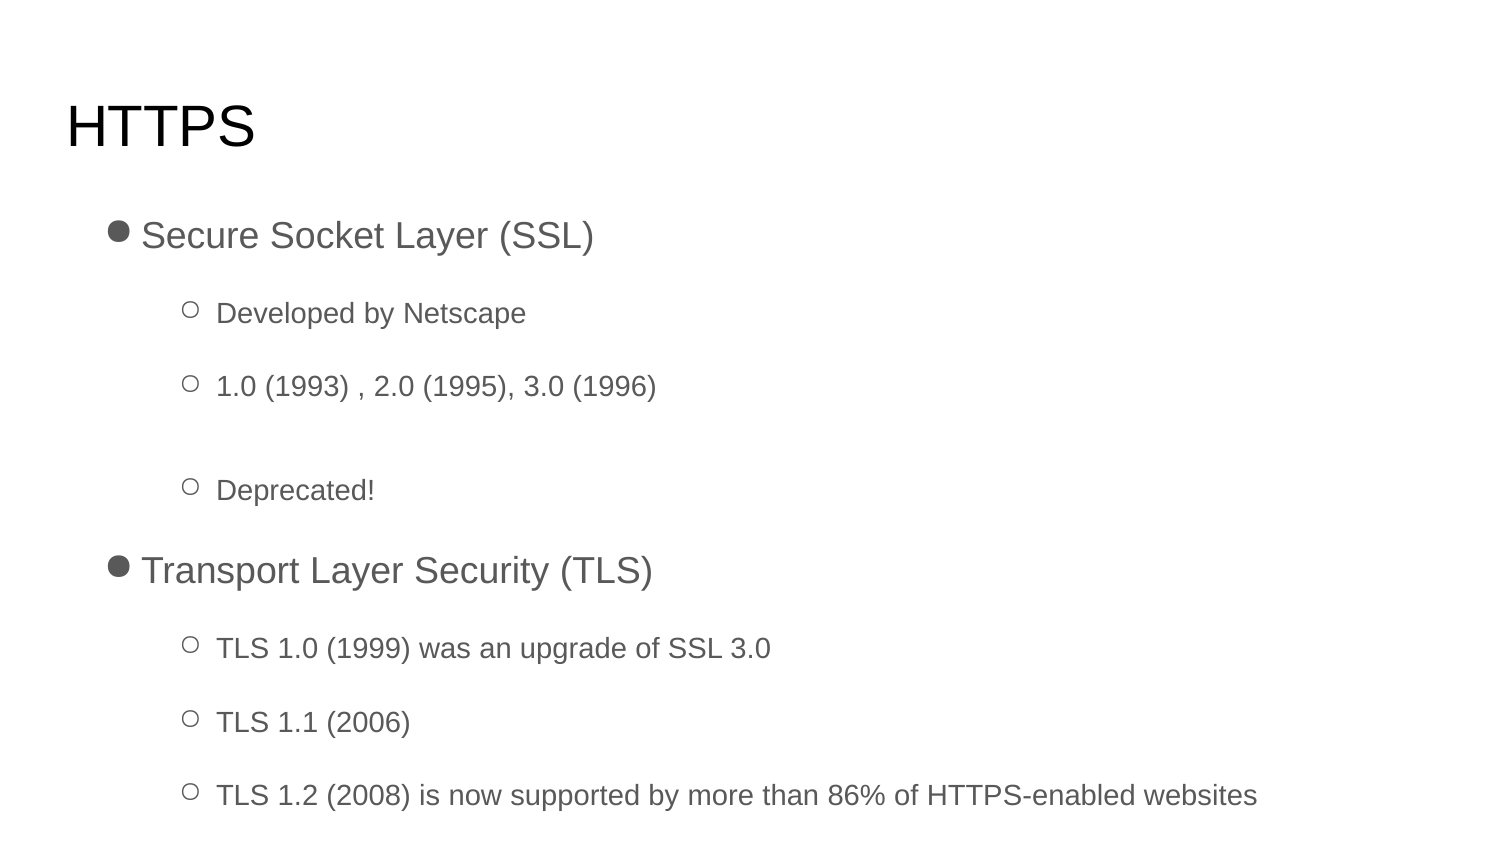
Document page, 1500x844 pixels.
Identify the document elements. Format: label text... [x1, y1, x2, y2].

title HTTPS [51, 72, 1449, 167]
list Secure Socket Layer (SSL) Developed by Netscape 1.0 (1993) , 2.0 (1995), 3.0 (1996) Deprecated! Transport Layer Security (TLS) TLS 1.0 (1999) was an upgrade of SSL 3.0 TLS 1.1 (2006) TLS 1.2 (2008) is now supported by more than 86% of HTTPS-enabled websites TLS 1.3 (2017) is faster and more secure than its predecessor Firefox and Chrome enabled it by default But it was disabled due to incompatible middleboxes [51, 189, 1449, 750]
